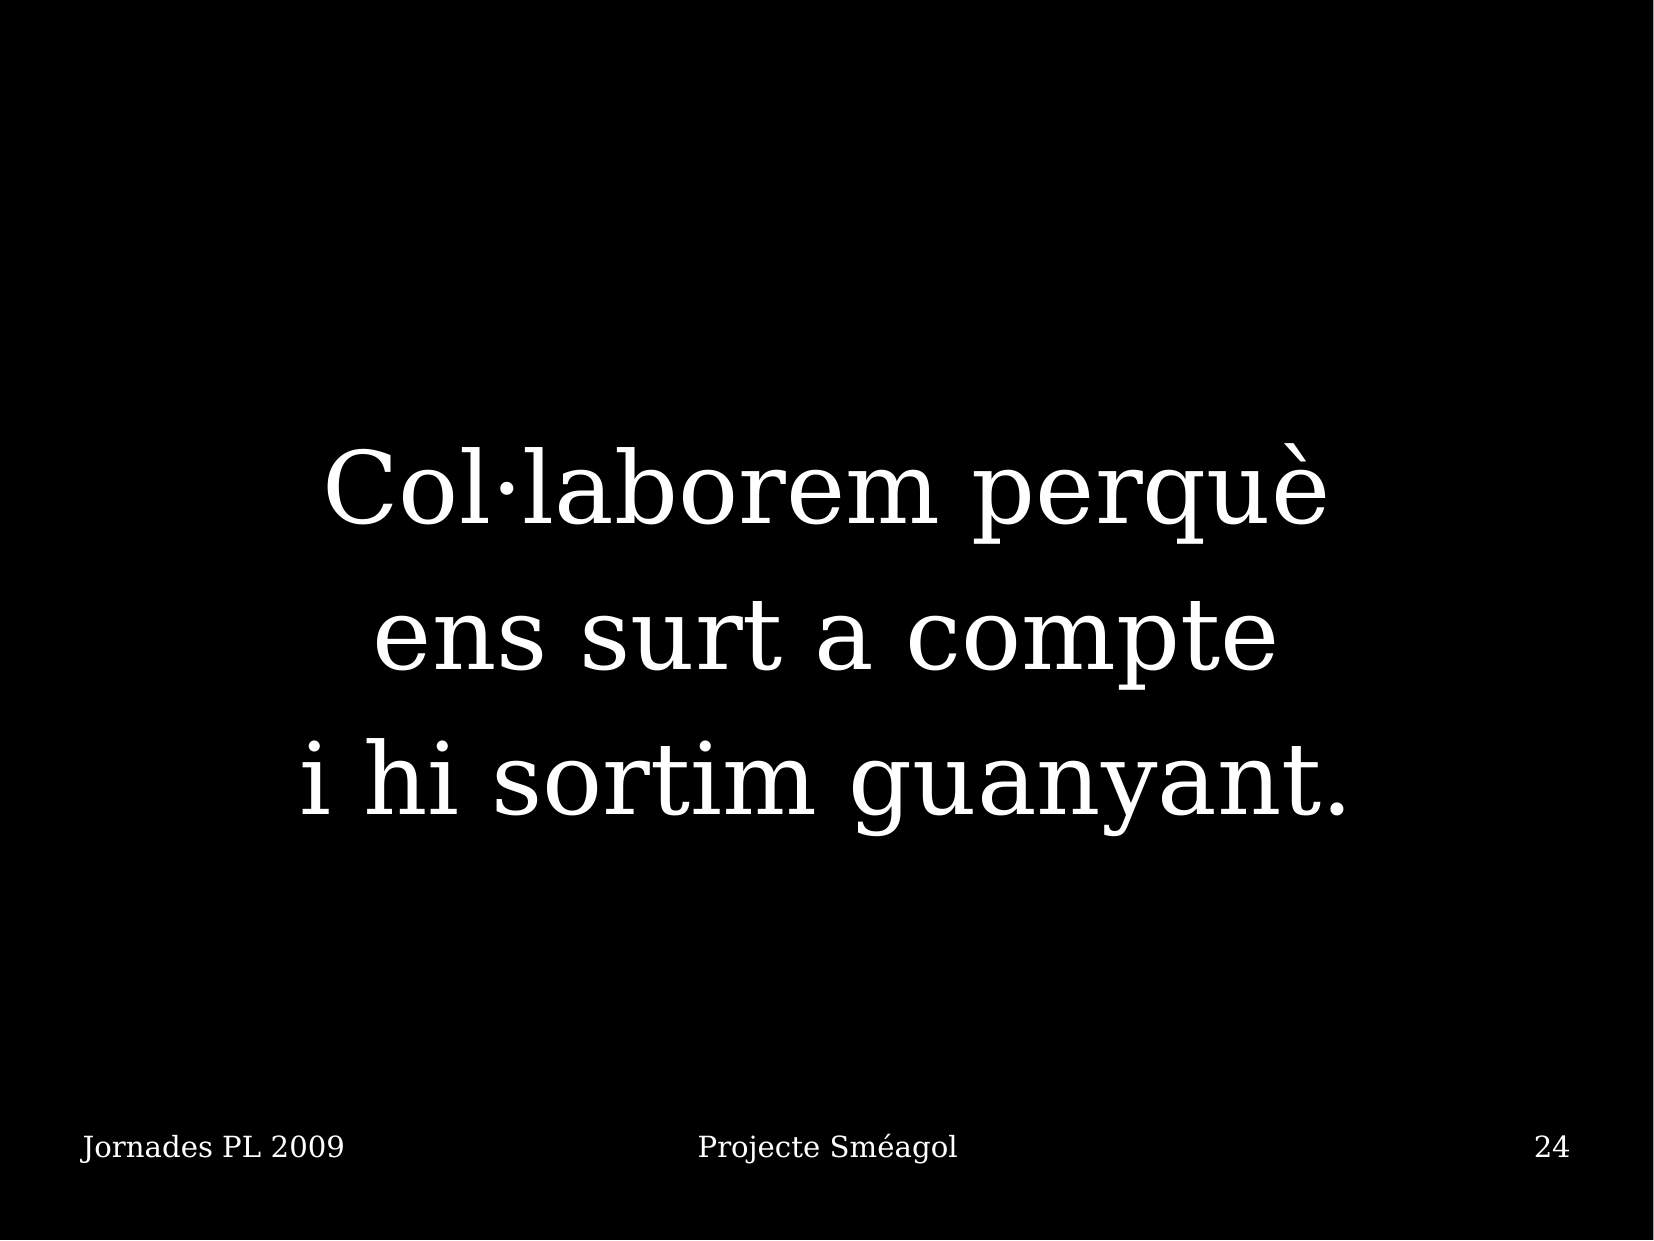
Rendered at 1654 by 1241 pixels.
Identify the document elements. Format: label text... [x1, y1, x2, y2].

title Col·laborem perquè ens surt a compte i hi sortim guanyant. [59, 416, 1595, 824]
